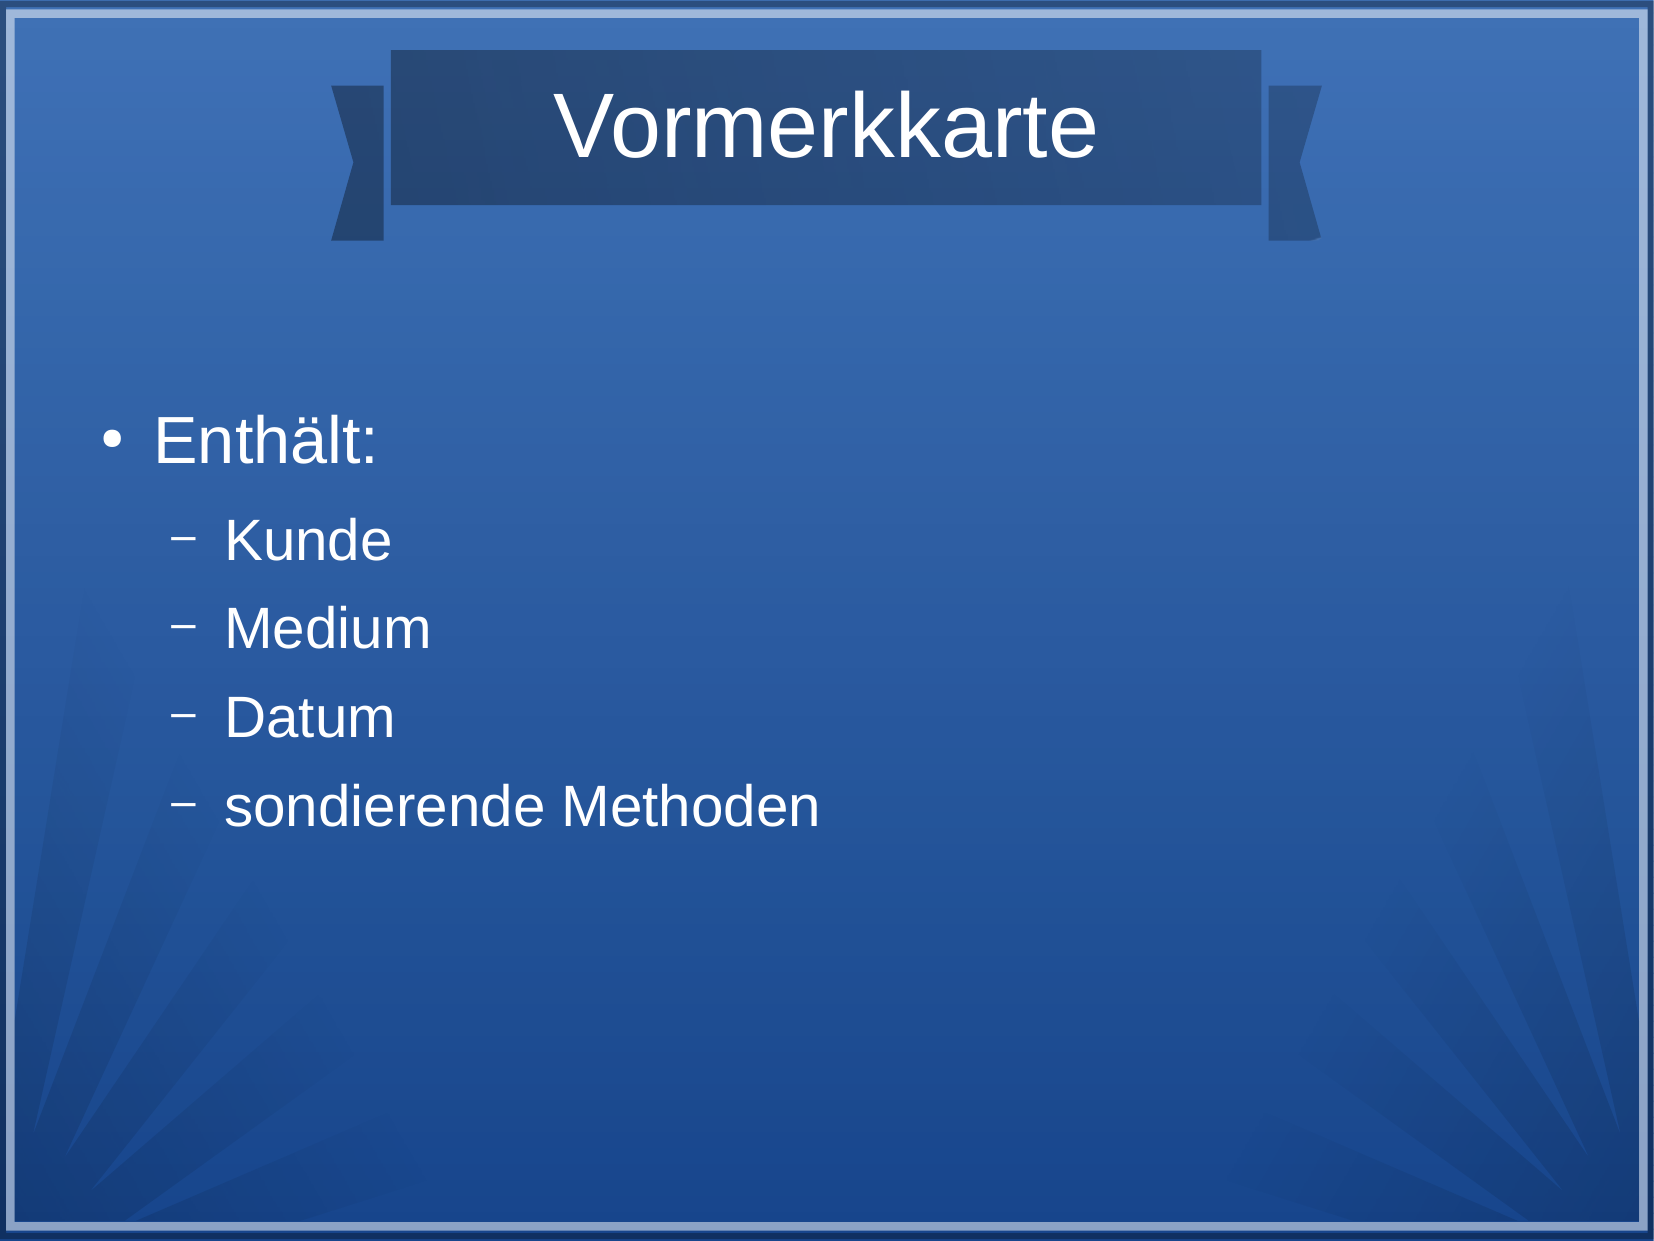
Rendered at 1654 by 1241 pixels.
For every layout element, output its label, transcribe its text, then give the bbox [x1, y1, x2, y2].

list Enthält: Kunde Medium Datum sondierende Methoden [82, 299, 1571, 1241]
title Vormerkkarte [389, 47, 1264, 205]
